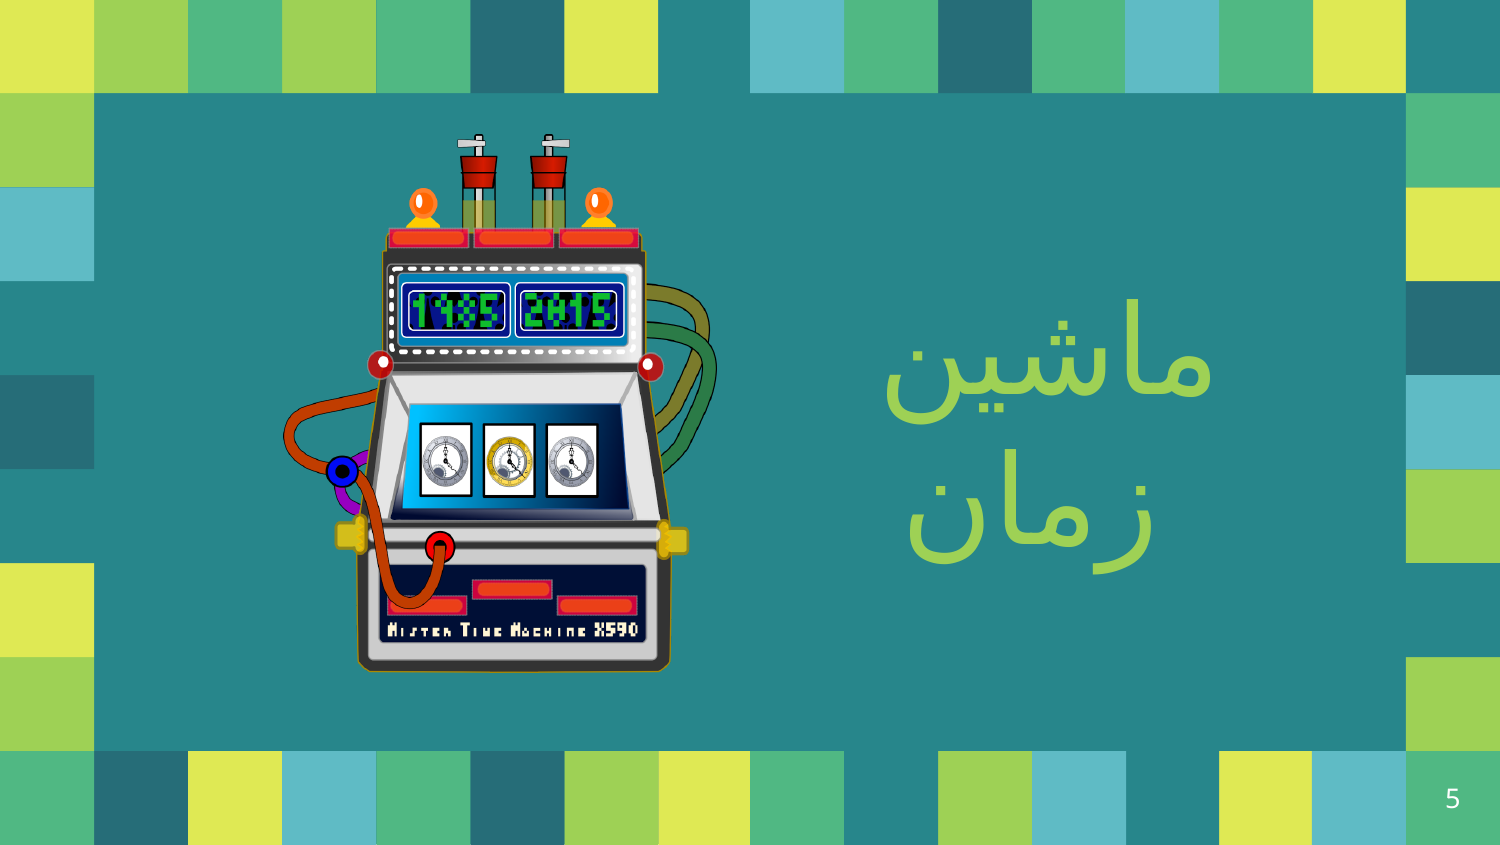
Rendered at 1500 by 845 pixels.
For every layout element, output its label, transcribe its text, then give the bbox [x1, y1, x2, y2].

title ماشین زمان [750, 104, 1351, 736]
text_box 5 [1405, 750, 1500, 845]
picture [283, 134, 717, 673]
